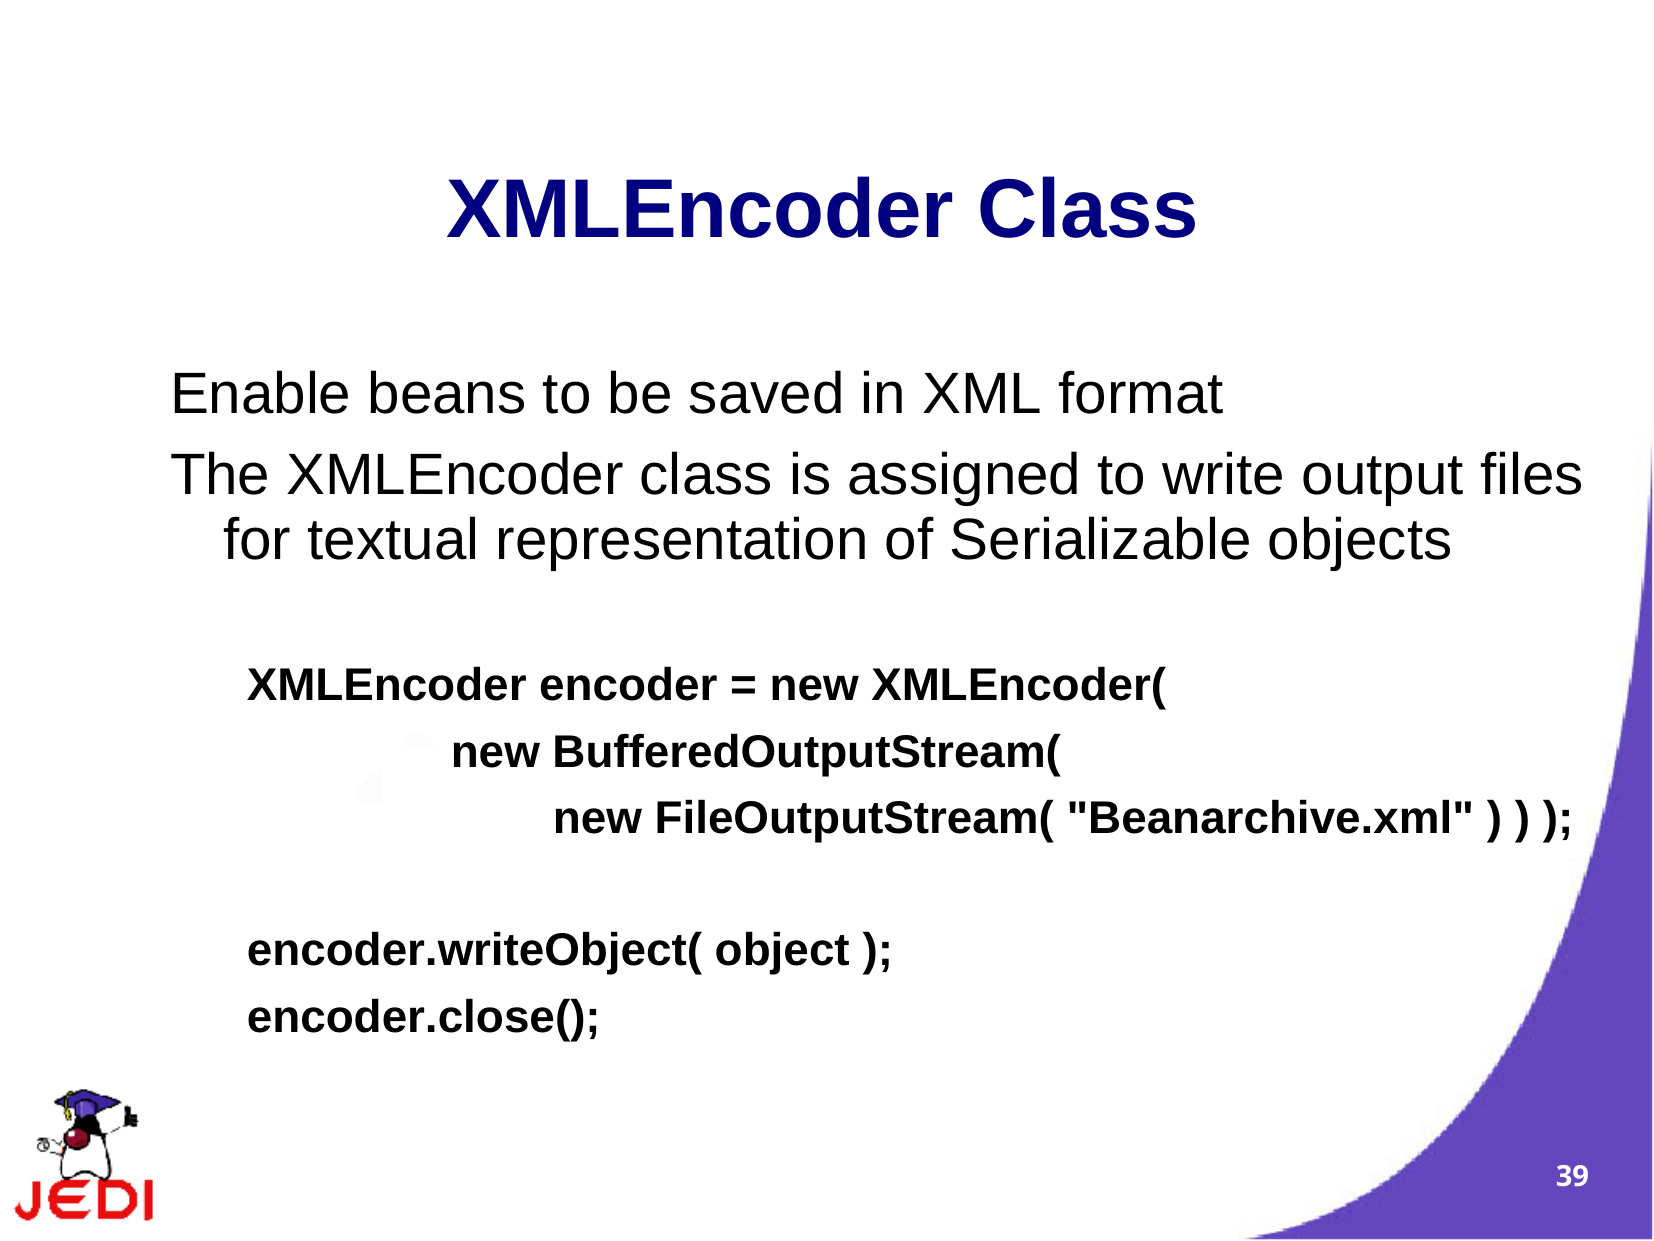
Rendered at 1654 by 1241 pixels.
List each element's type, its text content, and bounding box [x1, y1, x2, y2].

title XMLEncoder Class [116, 105, 1529, 313]
list Enable beans to be saved in XML format The XMLEncoder class is assigned to write output files for textual representation of Serializable objects XMLEncoder encoder = new XMLEncoder( new BufferedOutputStream( new FileOutputStream( "Beanarchive.xml" ) ) ); encoder.writeObject( object ); encoder.close(); [152, 360, 1654, 1142]
picture [0, 0, 1654, 1241]
